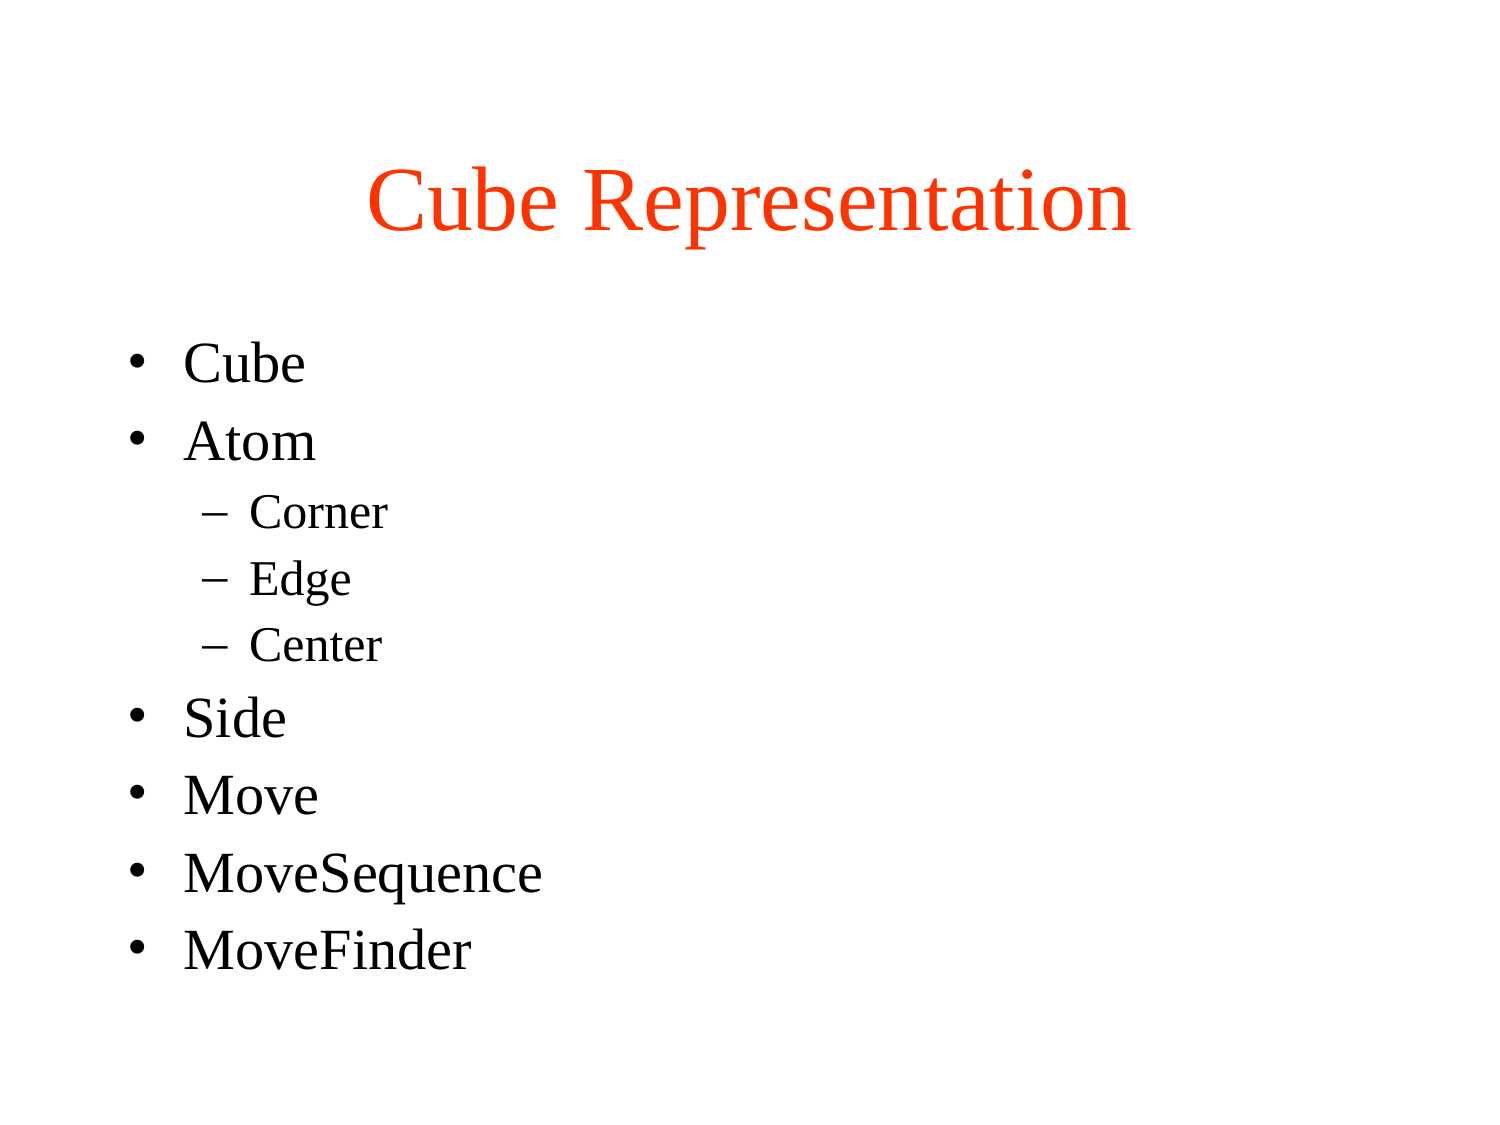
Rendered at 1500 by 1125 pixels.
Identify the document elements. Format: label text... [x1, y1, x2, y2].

list Cube Atom Corner Edge Center Side Move MoveSequence MoveFinder [112, 324, 1388, 1001]
title Cube Representation [112, 99, 1388, 288]
